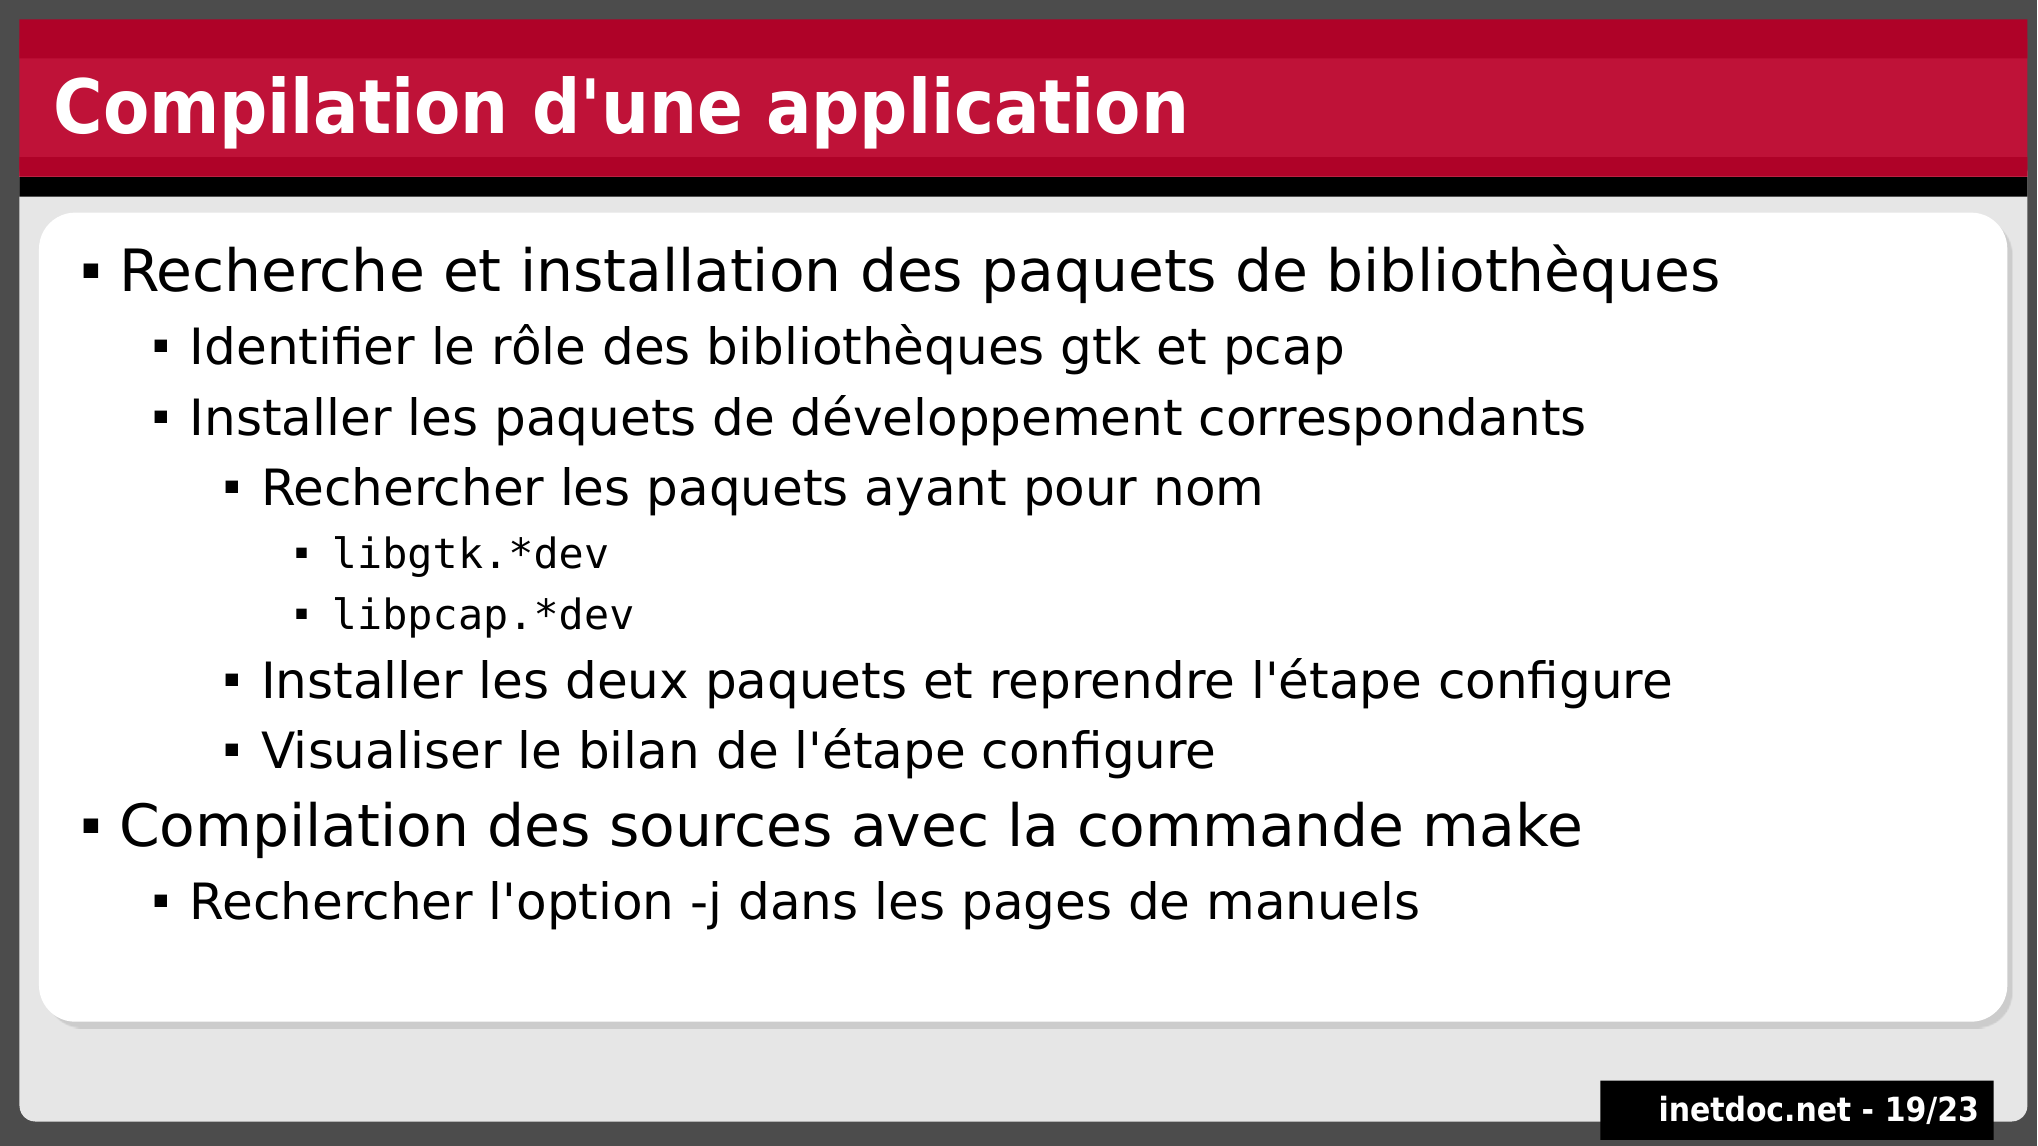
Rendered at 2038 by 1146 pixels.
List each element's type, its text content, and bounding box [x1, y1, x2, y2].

text_box Recherche et installation des paquets de bibliothèques Identifier le rôle des bibliothèques gtk et pcap Installer les paquets de développement correspondants Rechercher les paquets ayant pour nom libgtk.*dev libpcap.*dev Installer les deux paquets et reprendre l'étape configure Visualiser le bilan de l'étape configure Compilation des sources avec la commande make Rechercher l'option -j dans les pages de manuels [38, 212, 2008, 1022]
text_box [19, 19, 2028, 59]
text_box Compilation d'une application [19, 59, 2028, 157]
text_box inetdoc.net - <numéro>/23 [1600, 1080, 1994, 1140]
text_box [19, 157, 2028, 1122]
